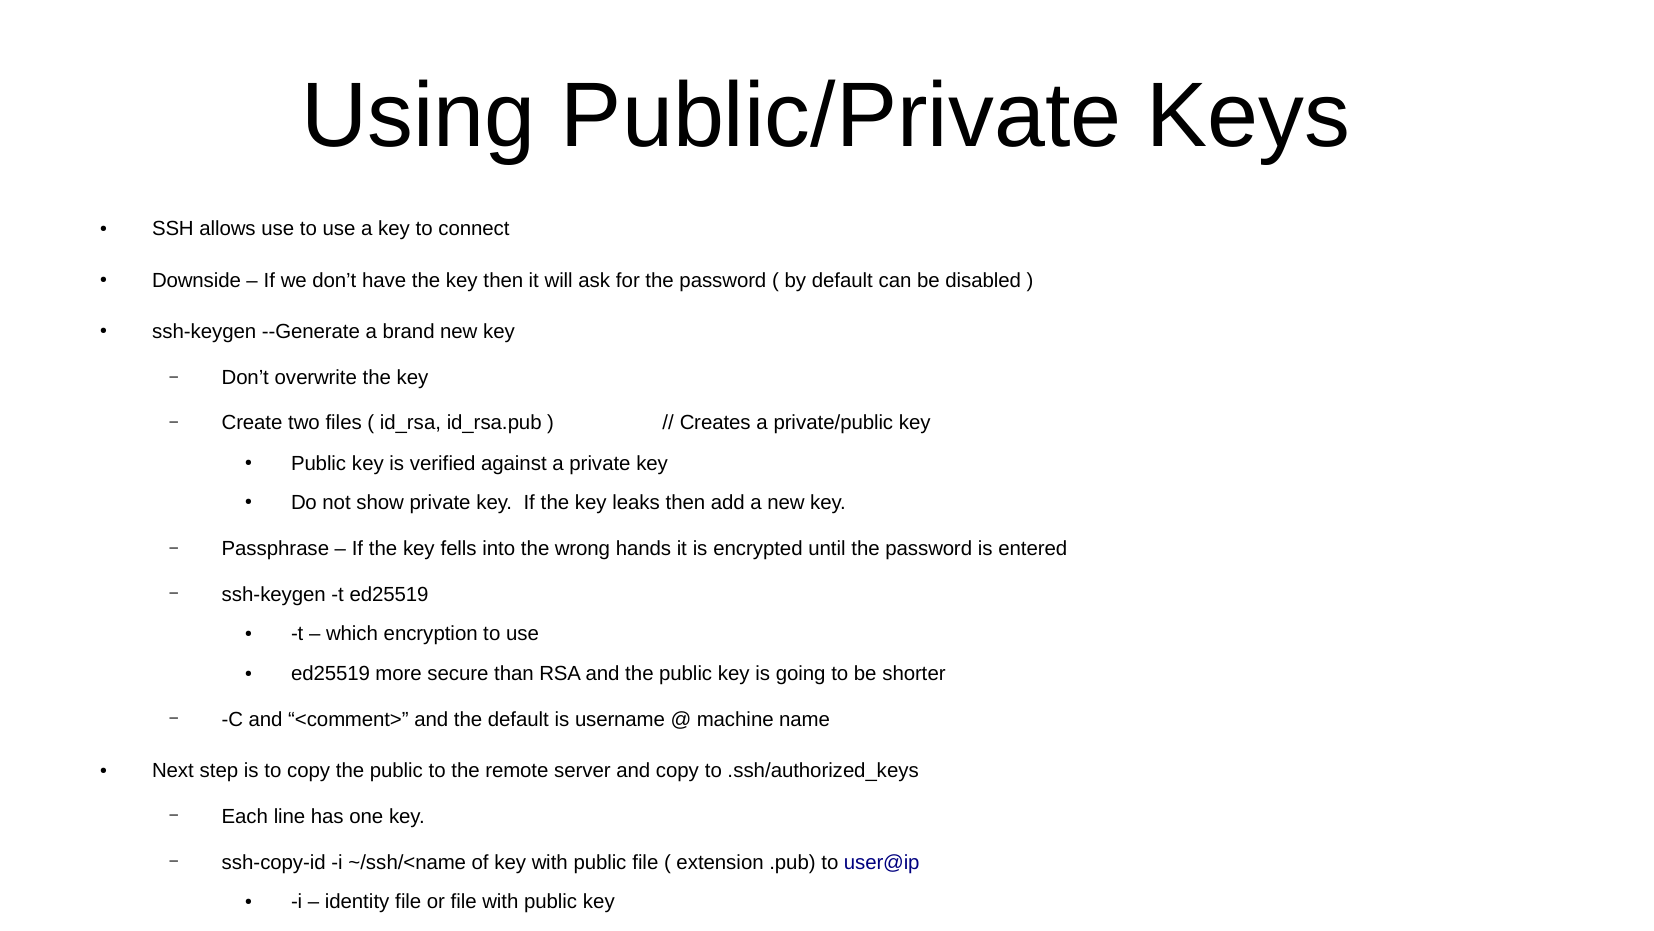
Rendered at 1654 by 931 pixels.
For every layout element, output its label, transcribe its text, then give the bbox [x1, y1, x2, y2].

list SSH allows use to use a key to connect Downside – If we don’t have the key then it will ask for the password ( by default can be disabled ) ssh-keygen --Generate a brand new key Don’t overwrite the key Create two files ( id_rsa, id_rsa.pub ) // Creates a private/public key Public key is verified against a private key Do not show private key. If the key leaks then add a new key. Passphrase – If the key fells into the wrong hands it is encrypted until the password is entered ssh-keygen -t ed25519 -t – which encryption to use ed25519 more secure than RSA and the public key is going to be shorter -C and “<comment>” and the default is username @ machine name Next step is to copy the public to the remote server and copy to .ssh/authorized_keys Each line has one key. ssh-copy-id -i ~/ssh/<name of key with public file ( extension .pub) to user@ip -i – identity file or file with public key [82, 217, 1636, 916]
title Using Public/Private Keys [82, 37, 1571, 193]
